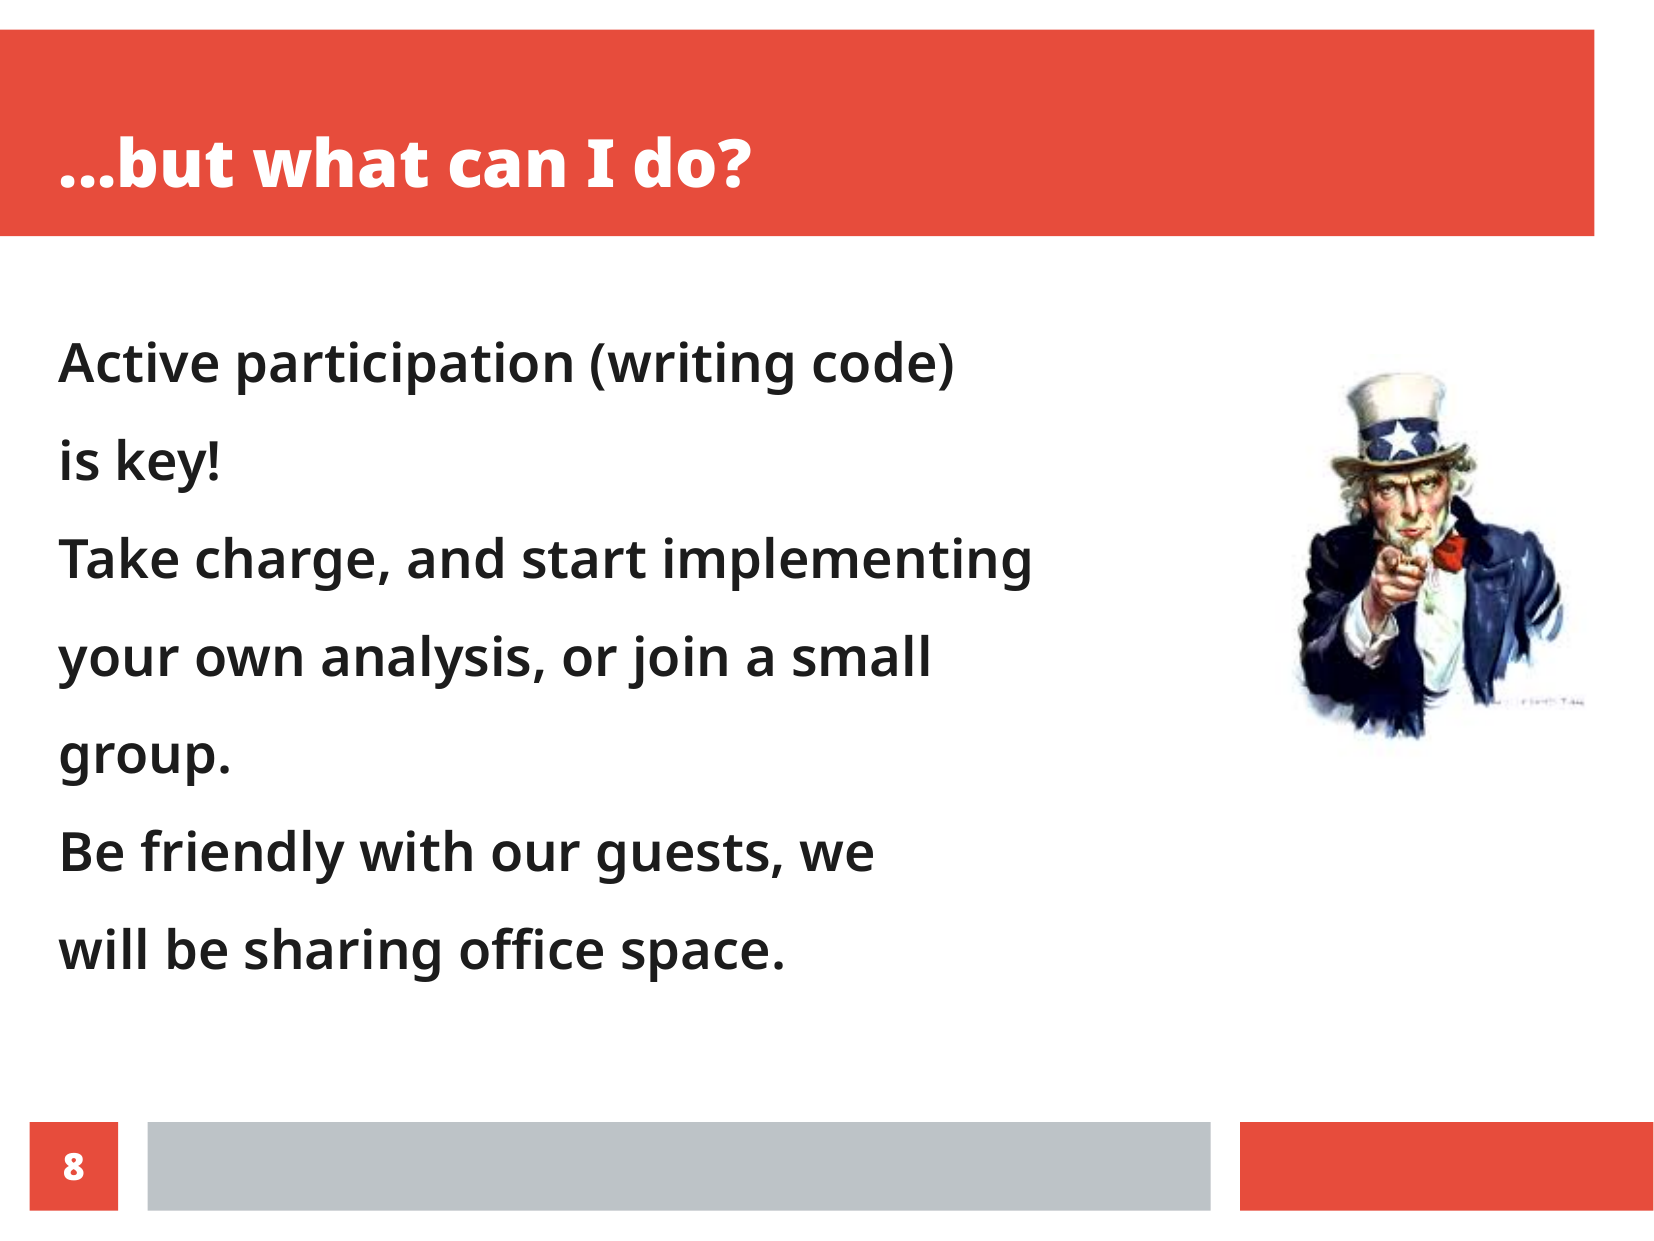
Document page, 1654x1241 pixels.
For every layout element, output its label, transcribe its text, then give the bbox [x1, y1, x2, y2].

list Active participation (writing code) is key! Take charge, and start implementing your own analysis, or join a small group. Be friendly with our guests, we will be sharing office space. [59, 324, 1565, 1093]
picture [1215, 354, 1604, 841]
title ...but what can I do? [59, 59, 1595, 207]
